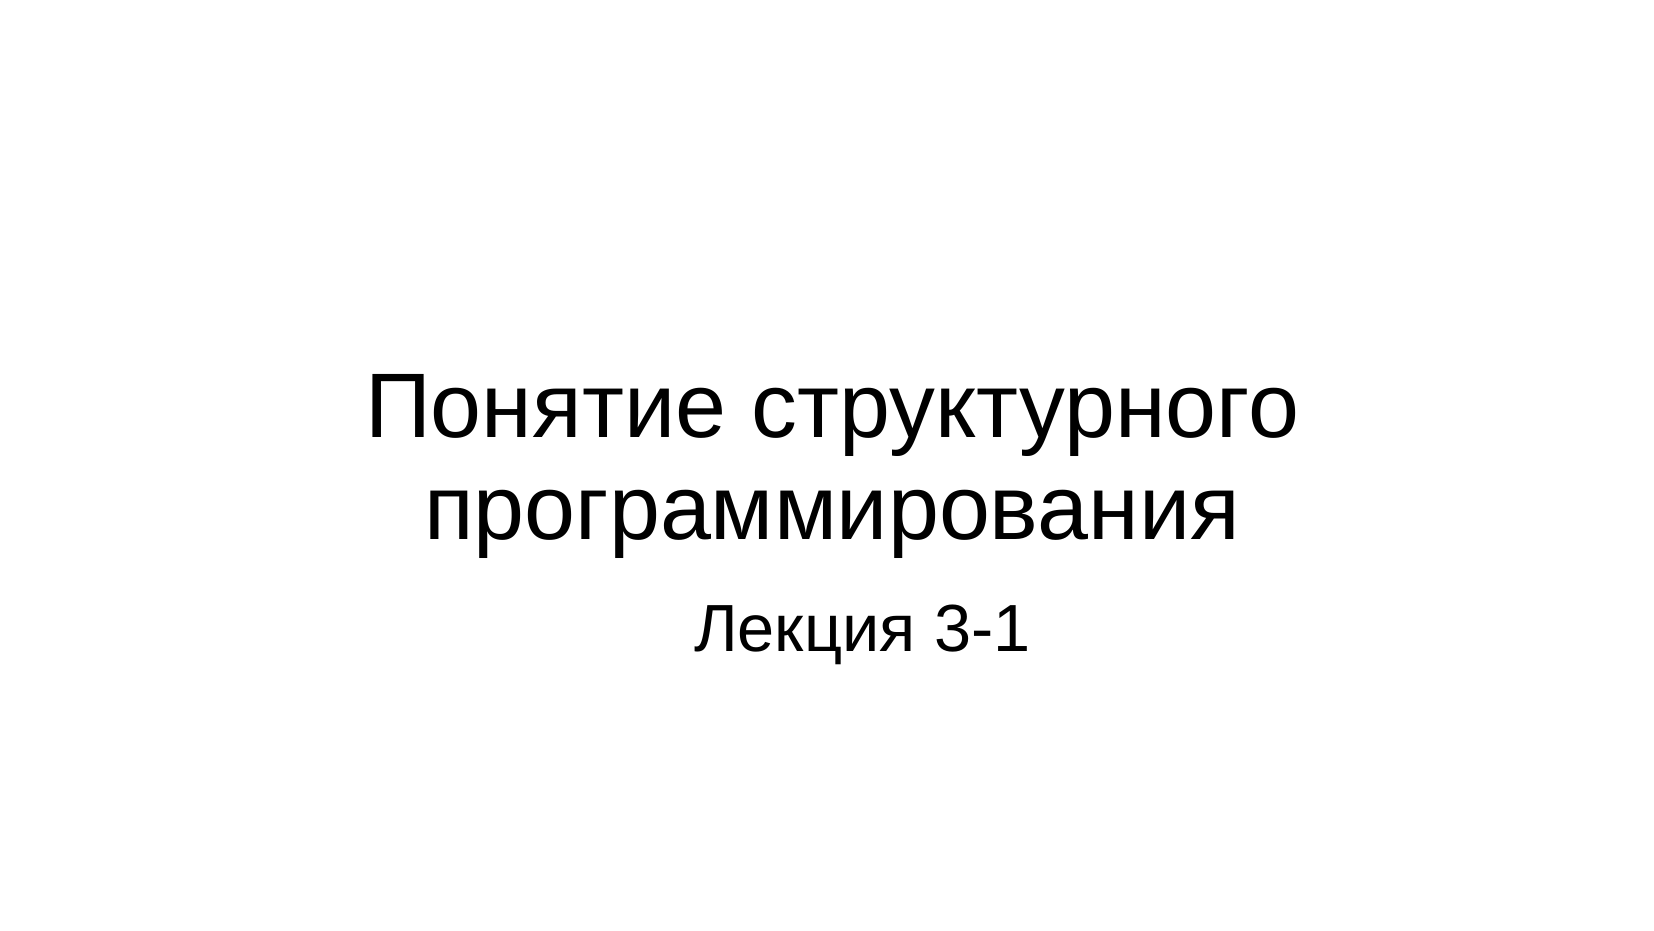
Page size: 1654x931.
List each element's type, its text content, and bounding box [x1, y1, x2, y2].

list Лекция 3-1 [82, 590, 1571, 758]
title Понятие структурного программирования [88, 354, 1577, 560]
